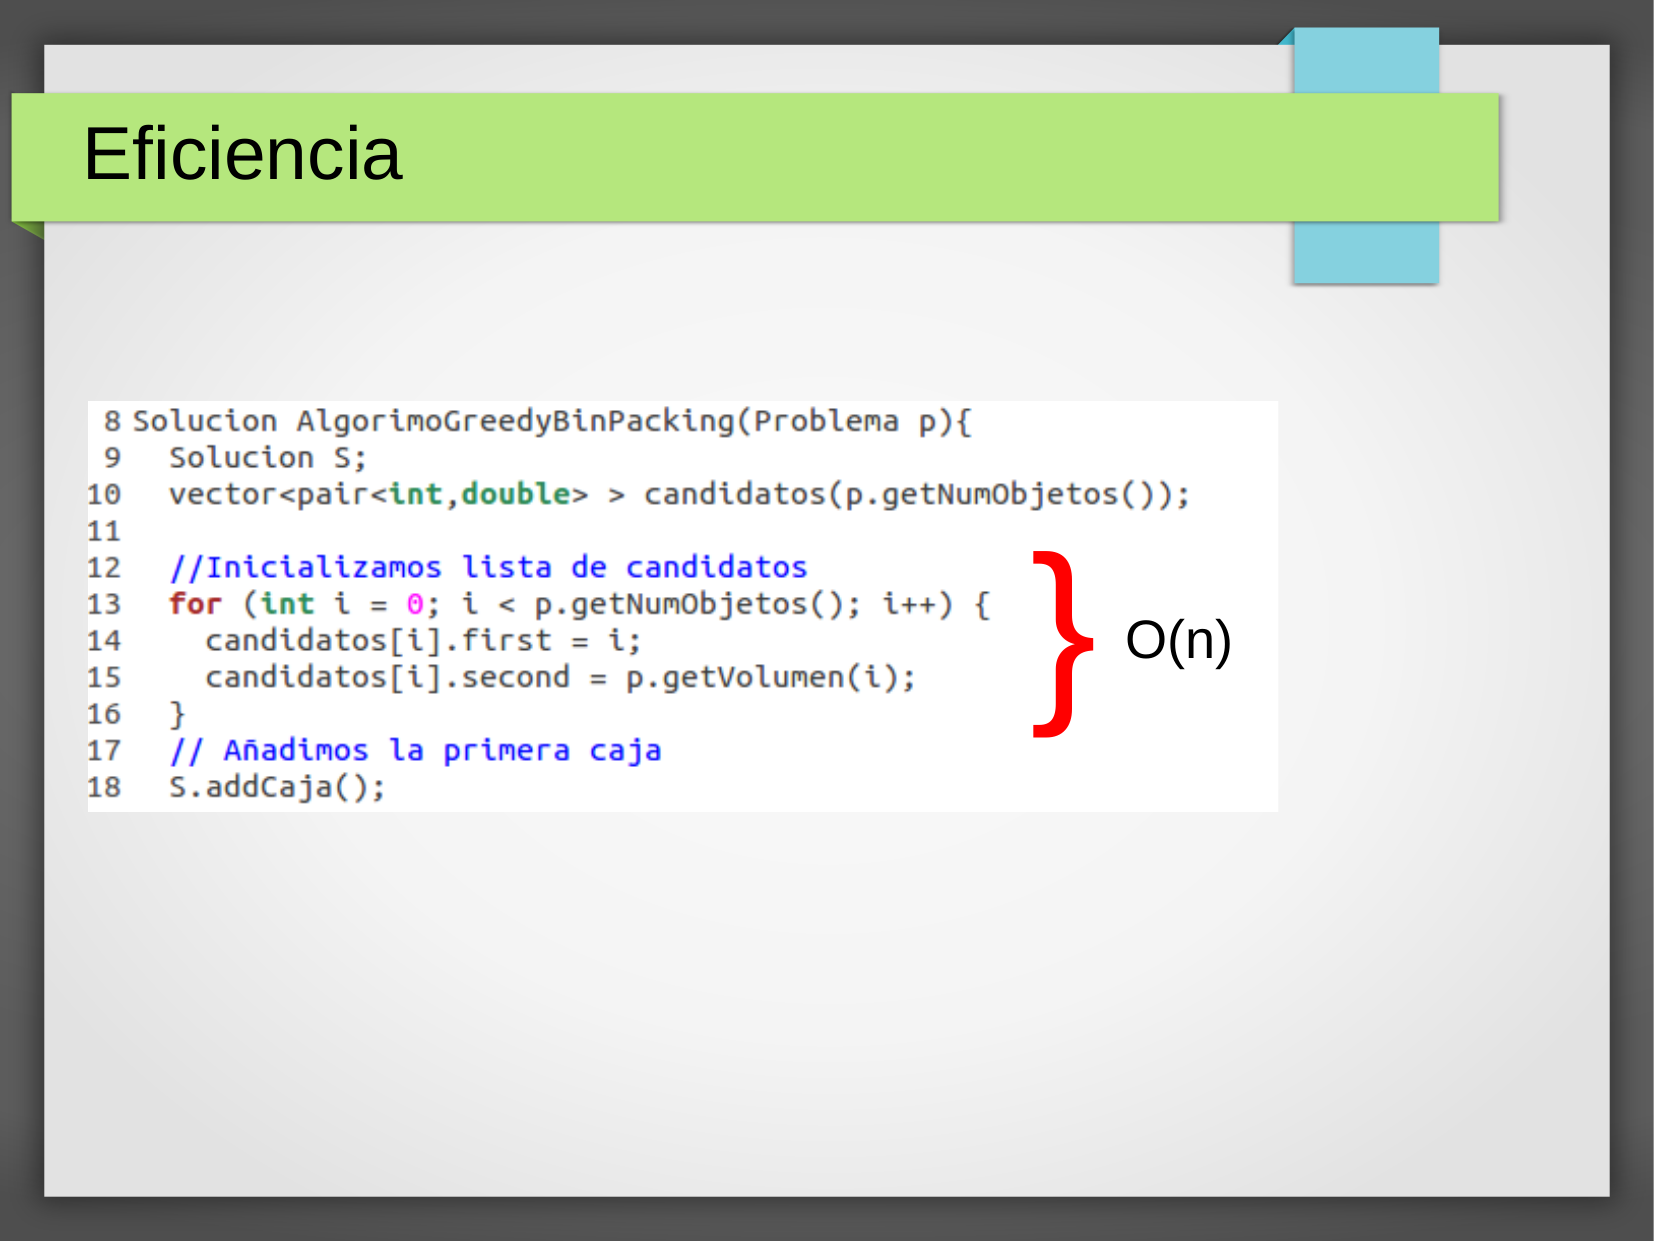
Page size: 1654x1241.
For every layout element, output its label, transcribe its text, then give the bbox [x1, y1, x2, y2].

text_box } [1015, 507, 1111, 747]
title Eficiencia [82, 94, 1264, 213]
picture [0, 0, 1654, 1241]
text_box O(n) [1110, 602, 1406, 678]
